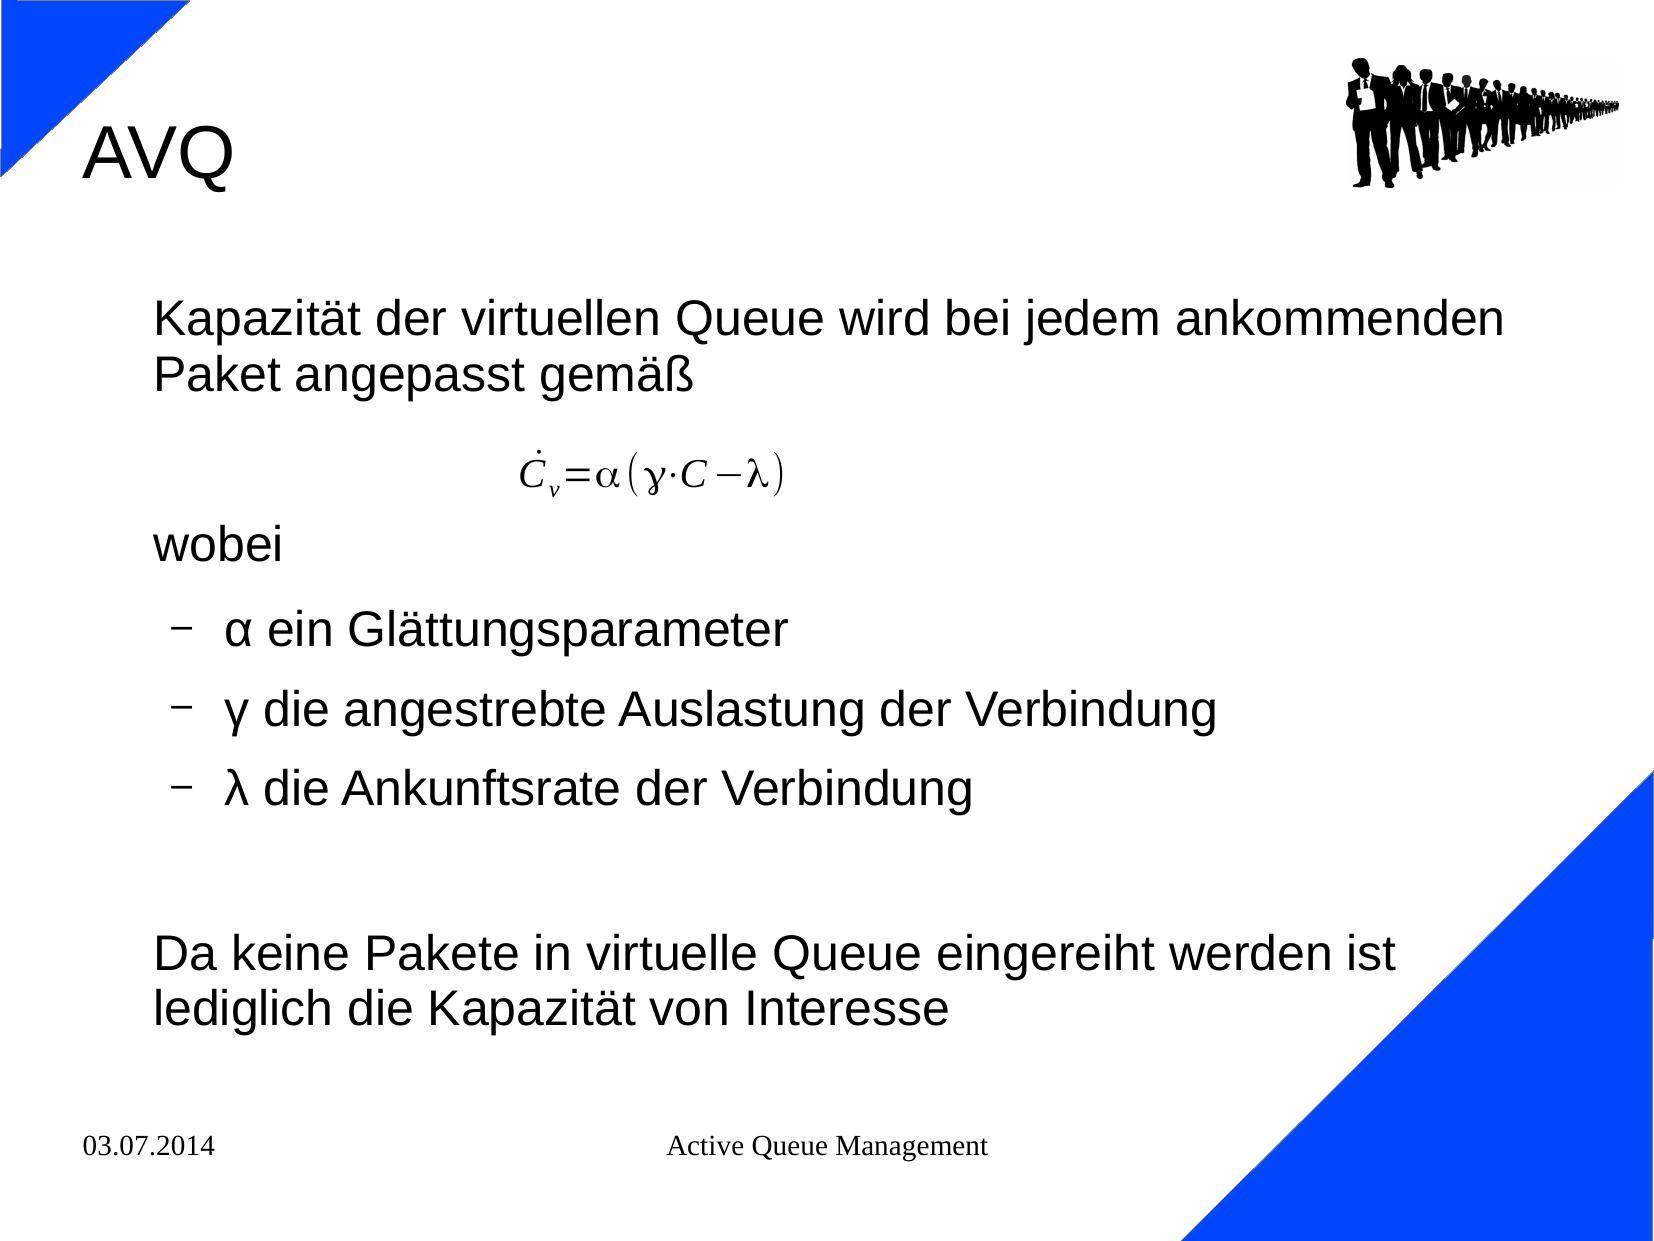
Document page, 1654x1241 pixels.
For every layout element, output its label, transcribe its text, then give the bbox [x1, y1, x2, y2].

title AVQ [82, 49, 1571, 257]
list Kapazität der virtuellen Queue wird bei jedem ankommenden Paket angepasst gemäß wobei α ein Glättungsparameter γ die angestrebte Auslastung der Verbindung λ die Ankunftsrate der Verbindung Da keine Pakete in virtuelle Queue eingereiht werden ist lediglich die Kapazität von Interesse [82, 290, 1571, 1109]
picture [1346, 58, 1619, 188]
text_box [0, 0, 190, 177]
text_box [1180, 770, 1654, 1241]
chart [507, 448, 797, 503]
